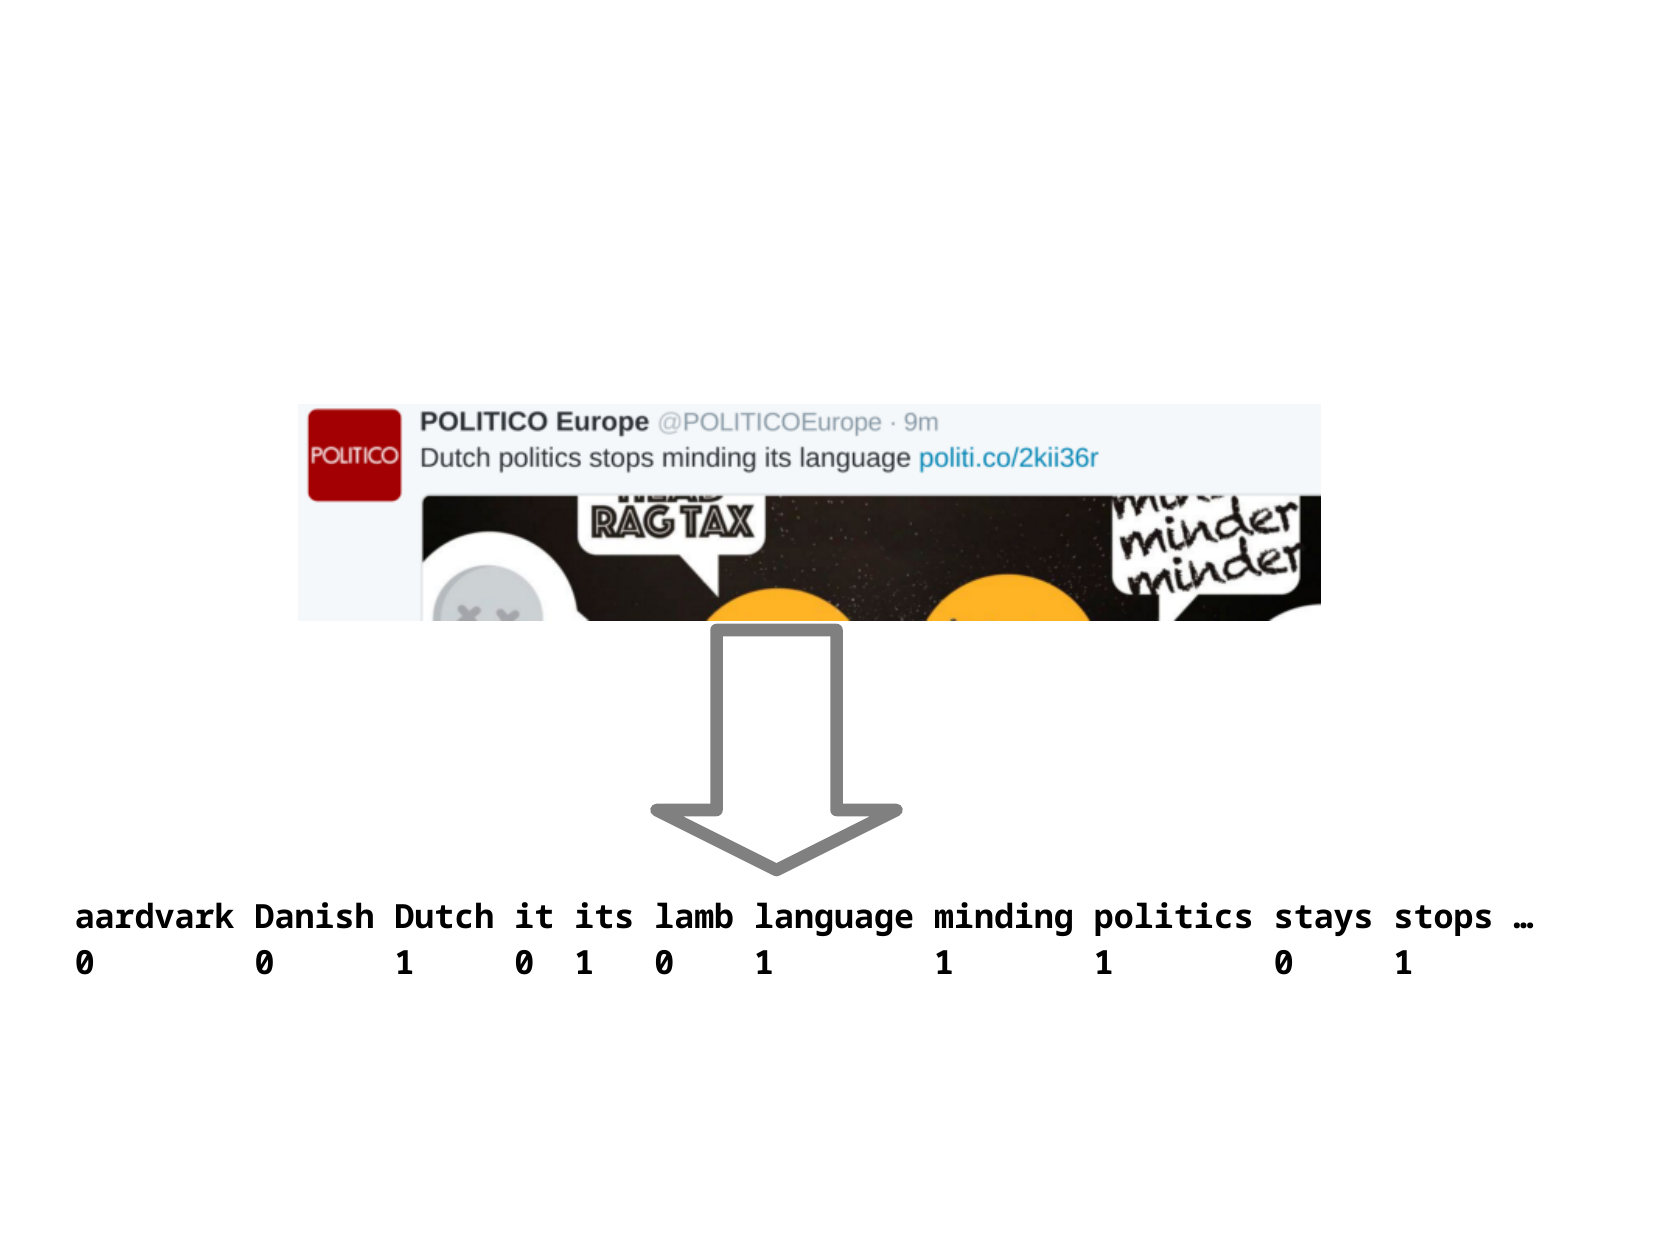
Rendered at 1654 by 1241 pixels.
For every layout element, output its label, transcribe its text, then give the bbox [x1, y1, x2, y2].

picture [298, 404, 1321, 622]
text_box aardvark Danish Dutch it its lamb language minding politics stays stops … 0 0 1 0 1 0 1 1 1 0 1 [60, 886, 1576, 977]
